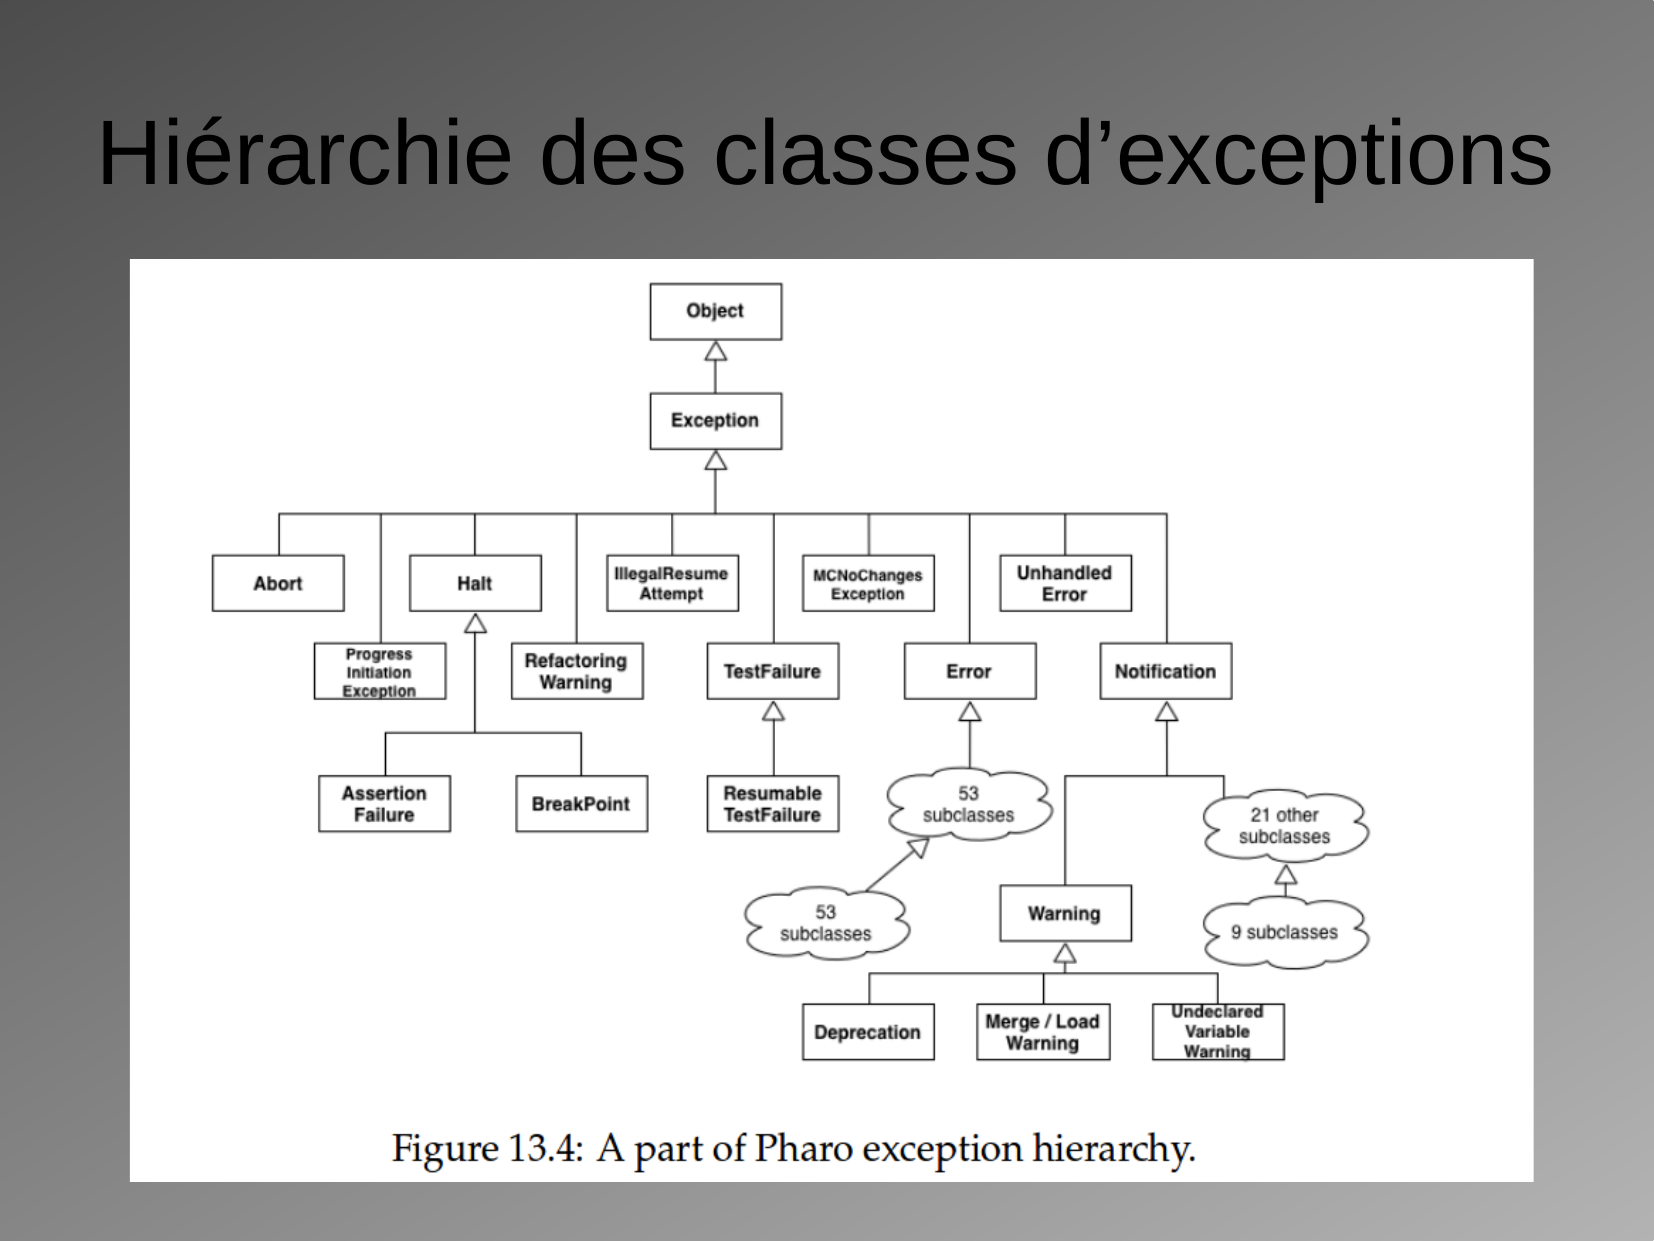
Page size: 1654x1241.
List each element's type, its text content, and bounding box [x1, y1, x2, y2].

picture [129, 259, 1534, 1182]
title Hiérarchie des classes d’exceptions [82, 49, 1571, 257]
